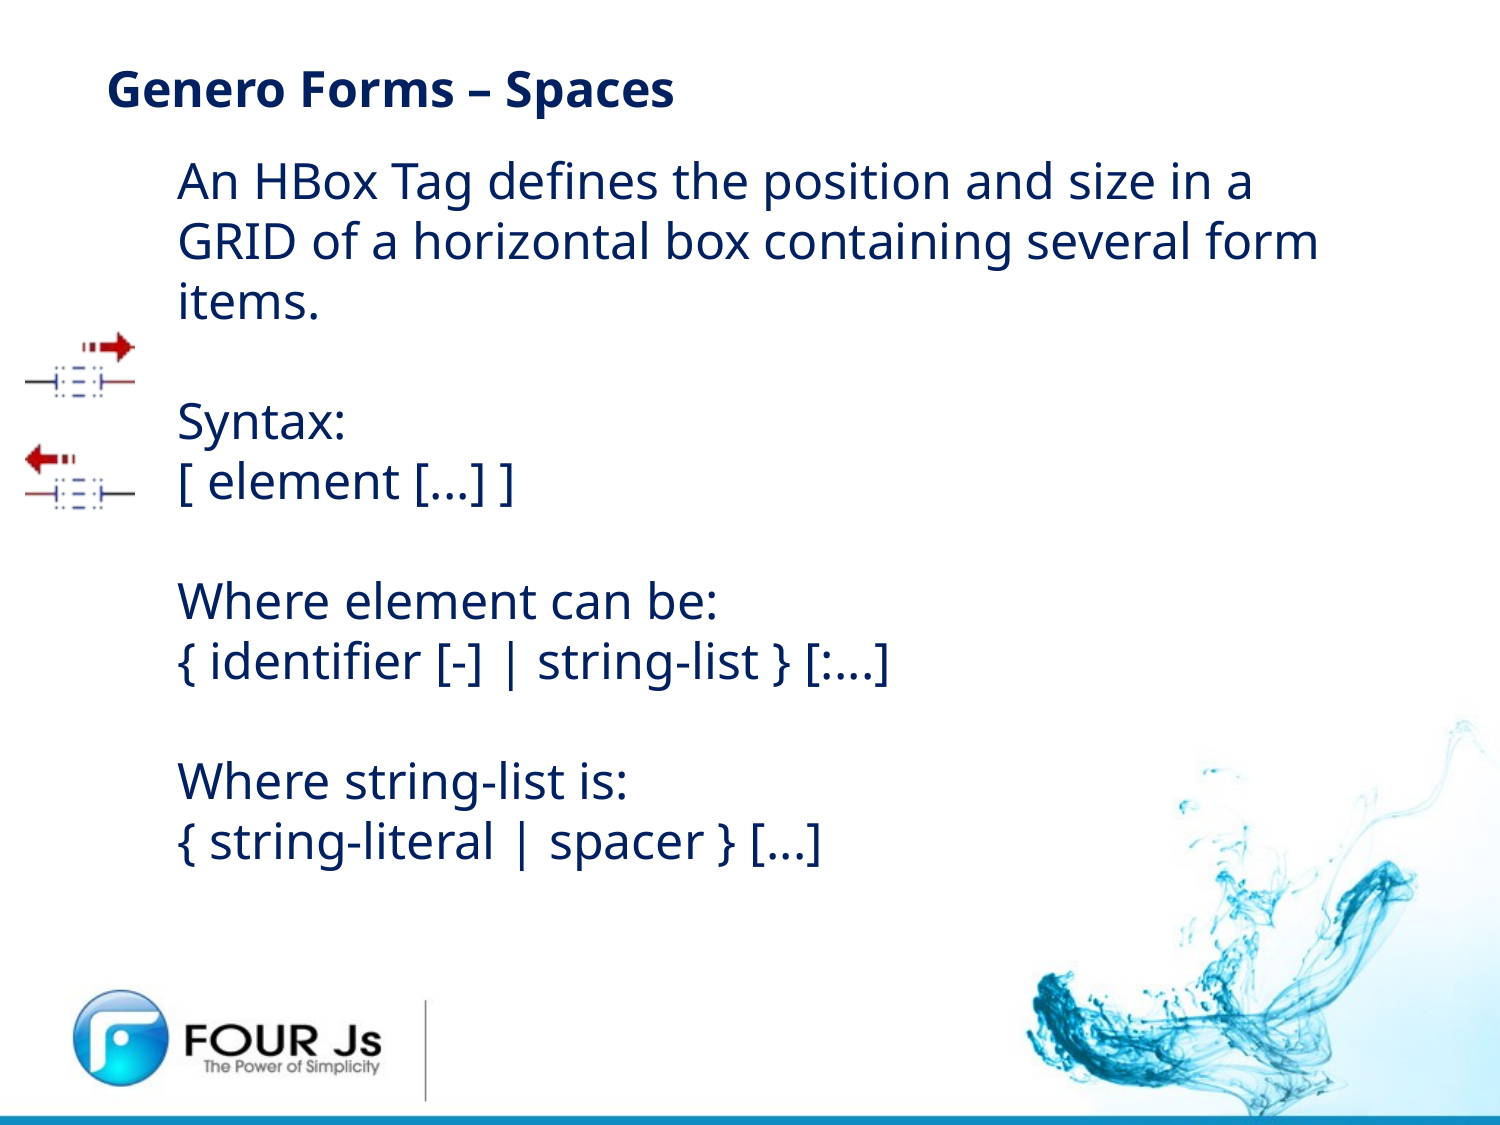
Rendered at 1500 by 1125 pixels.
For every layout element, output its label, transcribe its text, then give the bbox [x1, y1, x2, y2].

picture [0, 0, 1500, 1122]
title Genero Forms – Spaces [106, 35, 1388, 142]
text_box An HBox Tag defines the position and size in a GRID of a horizontal box containing several form items. Syntax: [ element [...] ] Where element can be: { identifier [-] | string-list } [:...] Where string-list is: { string-literal | spacer } [...] [162, 141, 1401, 863]
